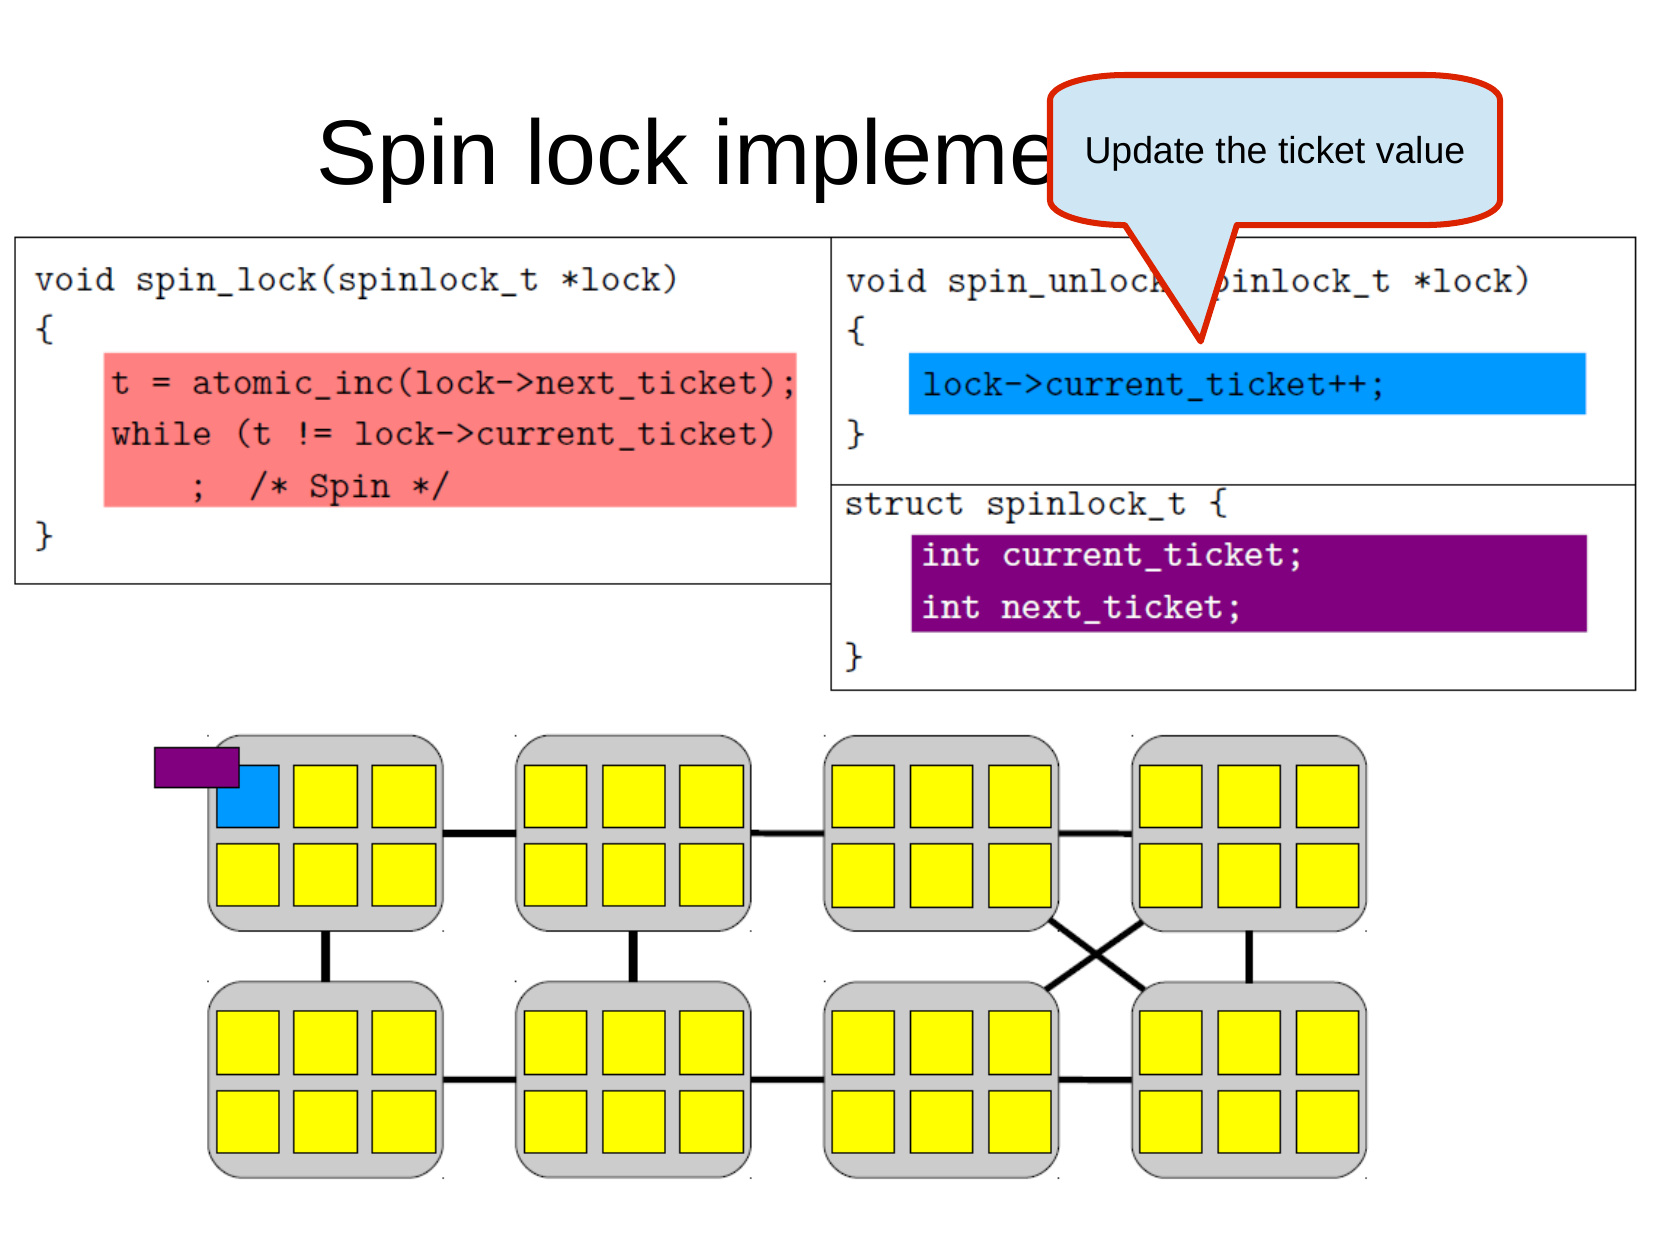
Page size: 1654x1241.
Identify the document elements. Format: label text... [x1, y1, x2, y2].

text_box Update the ticket value [1050, 75, 1501, 342]
picture [0, 722, 1651, 1185]
picture [0, 215, 1654, 713]
title Spin lock implementation [82, 49, 1571, 215]
